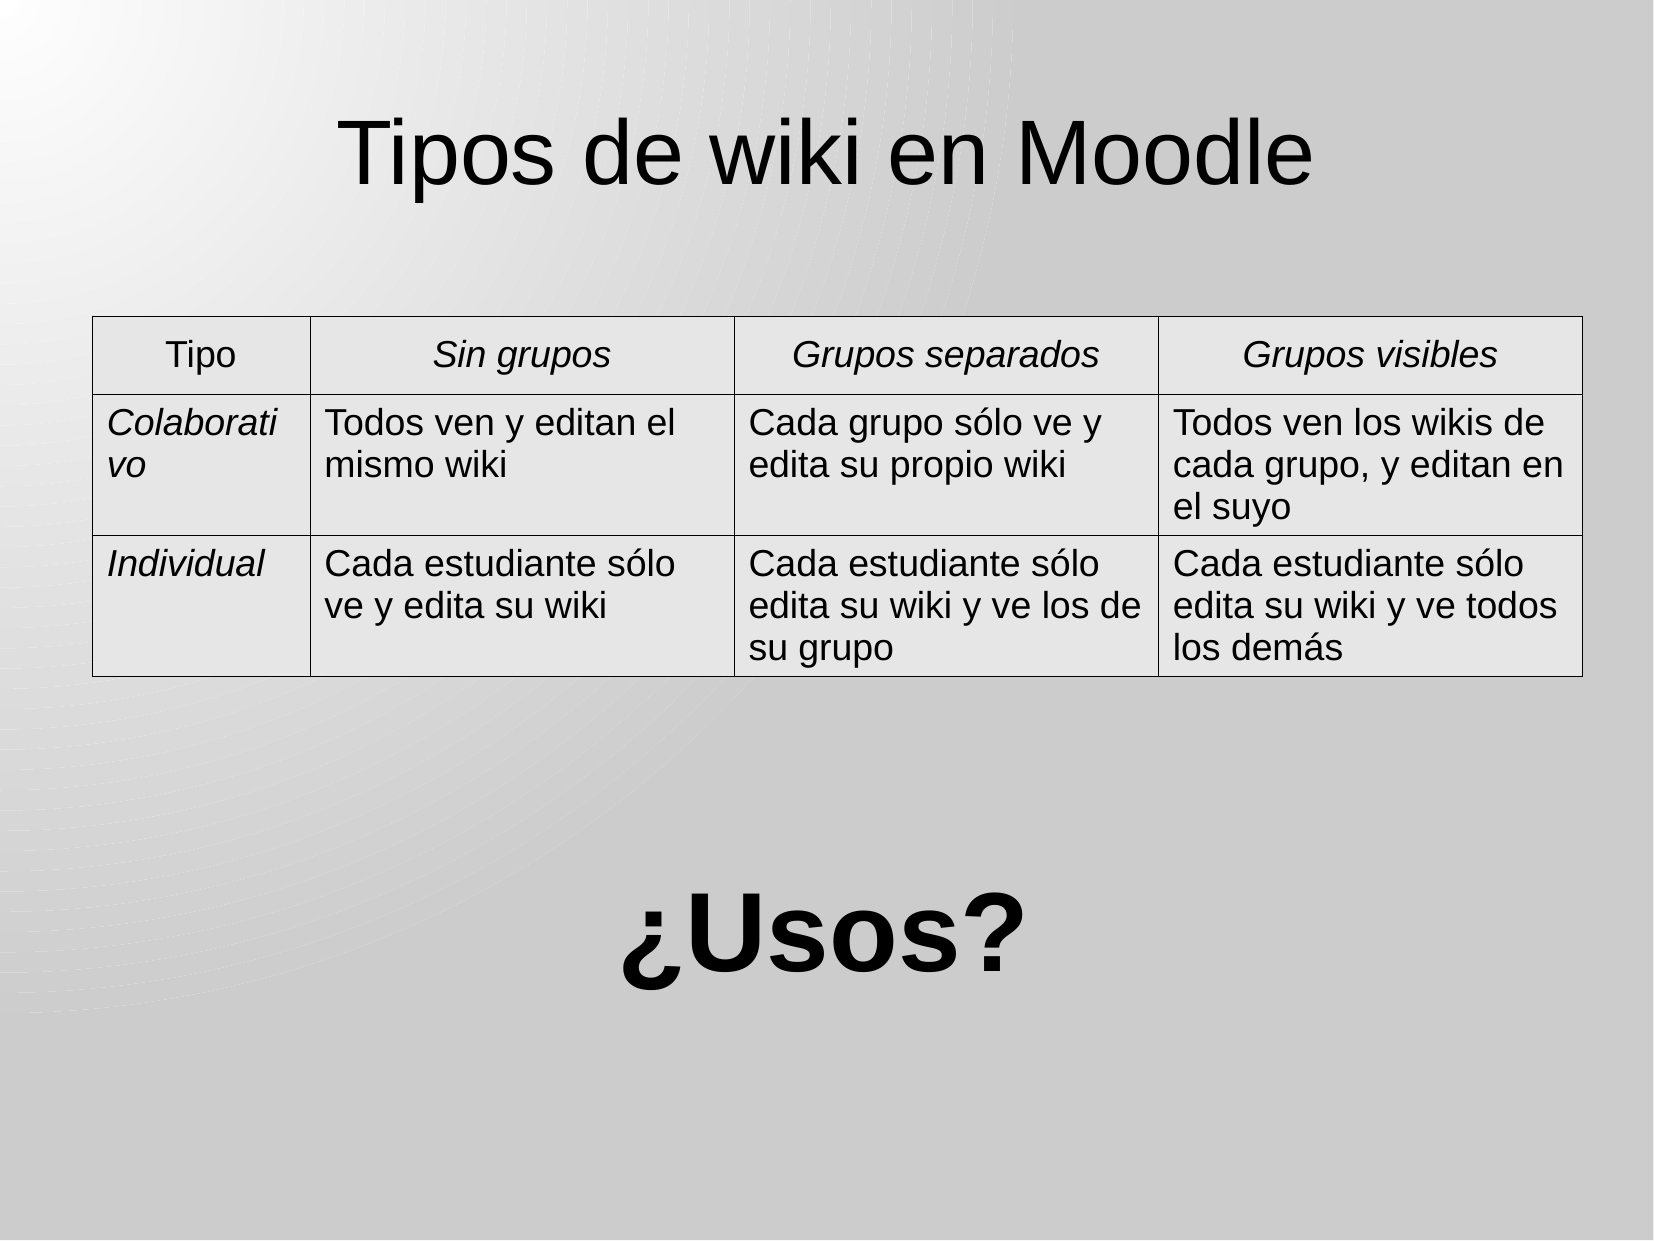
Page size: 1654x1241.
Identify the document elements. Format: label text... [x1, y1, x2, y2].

table_header Tipo [93, 317, 310, 394]
table_cell Colaborativo [93, 395, 310, 535]
table_cell Todos ven y editan el mismo wiki [311, 395, 734, 535]
table_cell Cada estudiante sólo edita su wiki y ve los de su grupo [735, 536, 1158, 676]
table_header Grupos separados [735, 317, 1158, 394]
table_cell Cada estudiante sólo ve y edita su wiki [311, 536, 734, 676]
table_header Grupos visibles [1159, 317, 1582, 394]
text_box ¿Usos? [602, 862, 1045, 1004]
table_cell Todos ven los wikis de cada grupo, y editan en el suyo [1159, 395, 1582, 535]
table_header Sin grupos [311, 317, 734, 394]
title Tipos de wiki en Moodle [82, 49, 1571, 257]
table_cell Individual [93, 536, 310, 676]
table_cell Cada estudiante sólo edita su wiki y ve todos los demás [1159, 536, 1582, 676]
table_cell Cada grupo sólo ve y edita su propio wiki [735, 395, 1158, 535]
